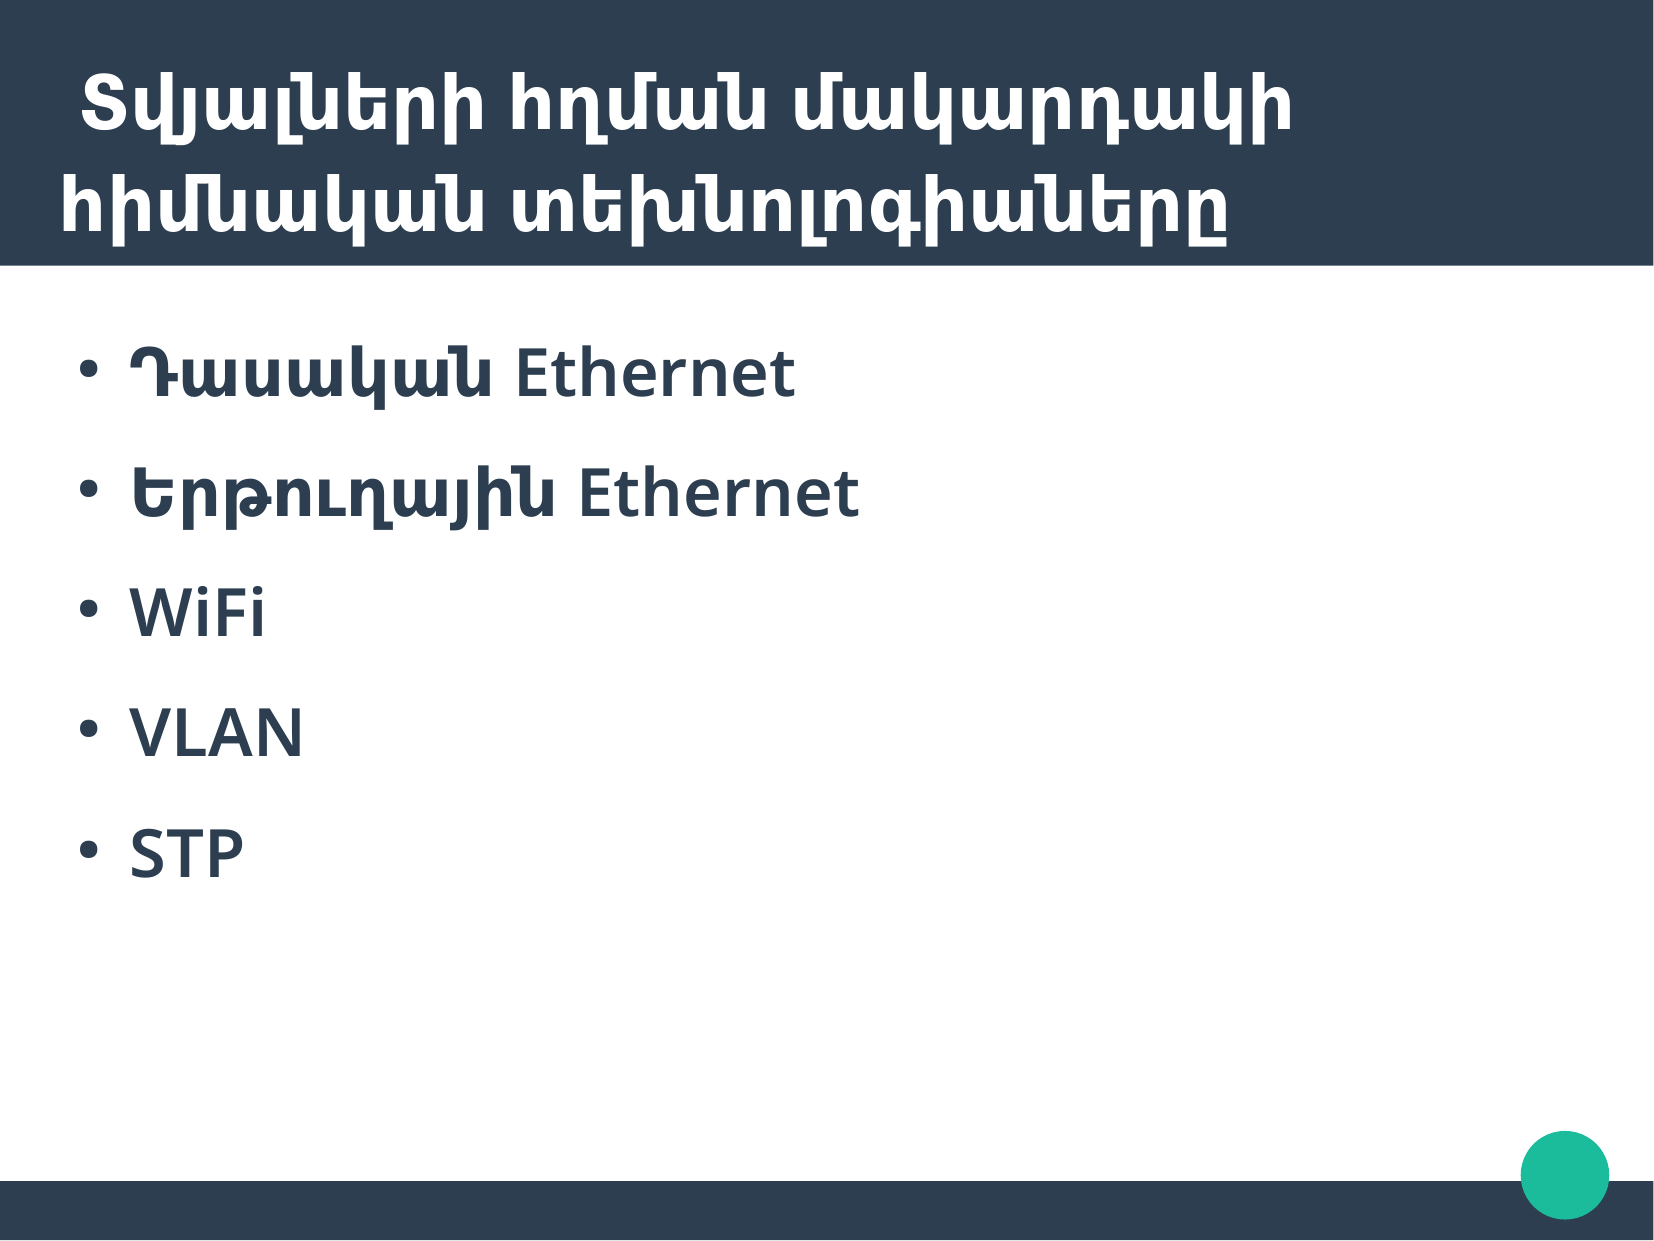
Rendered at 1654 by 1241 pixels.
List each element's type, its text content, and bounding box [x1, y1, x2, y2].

title Տվյալների հղման մակարդակի հիմնական տեխնոլոգիաները [59, 49, 1595, 207]
list Դասական Ethernet Երթուղային Ethernet WiFi VLAN STP [59, 324, 1595, 1152]
